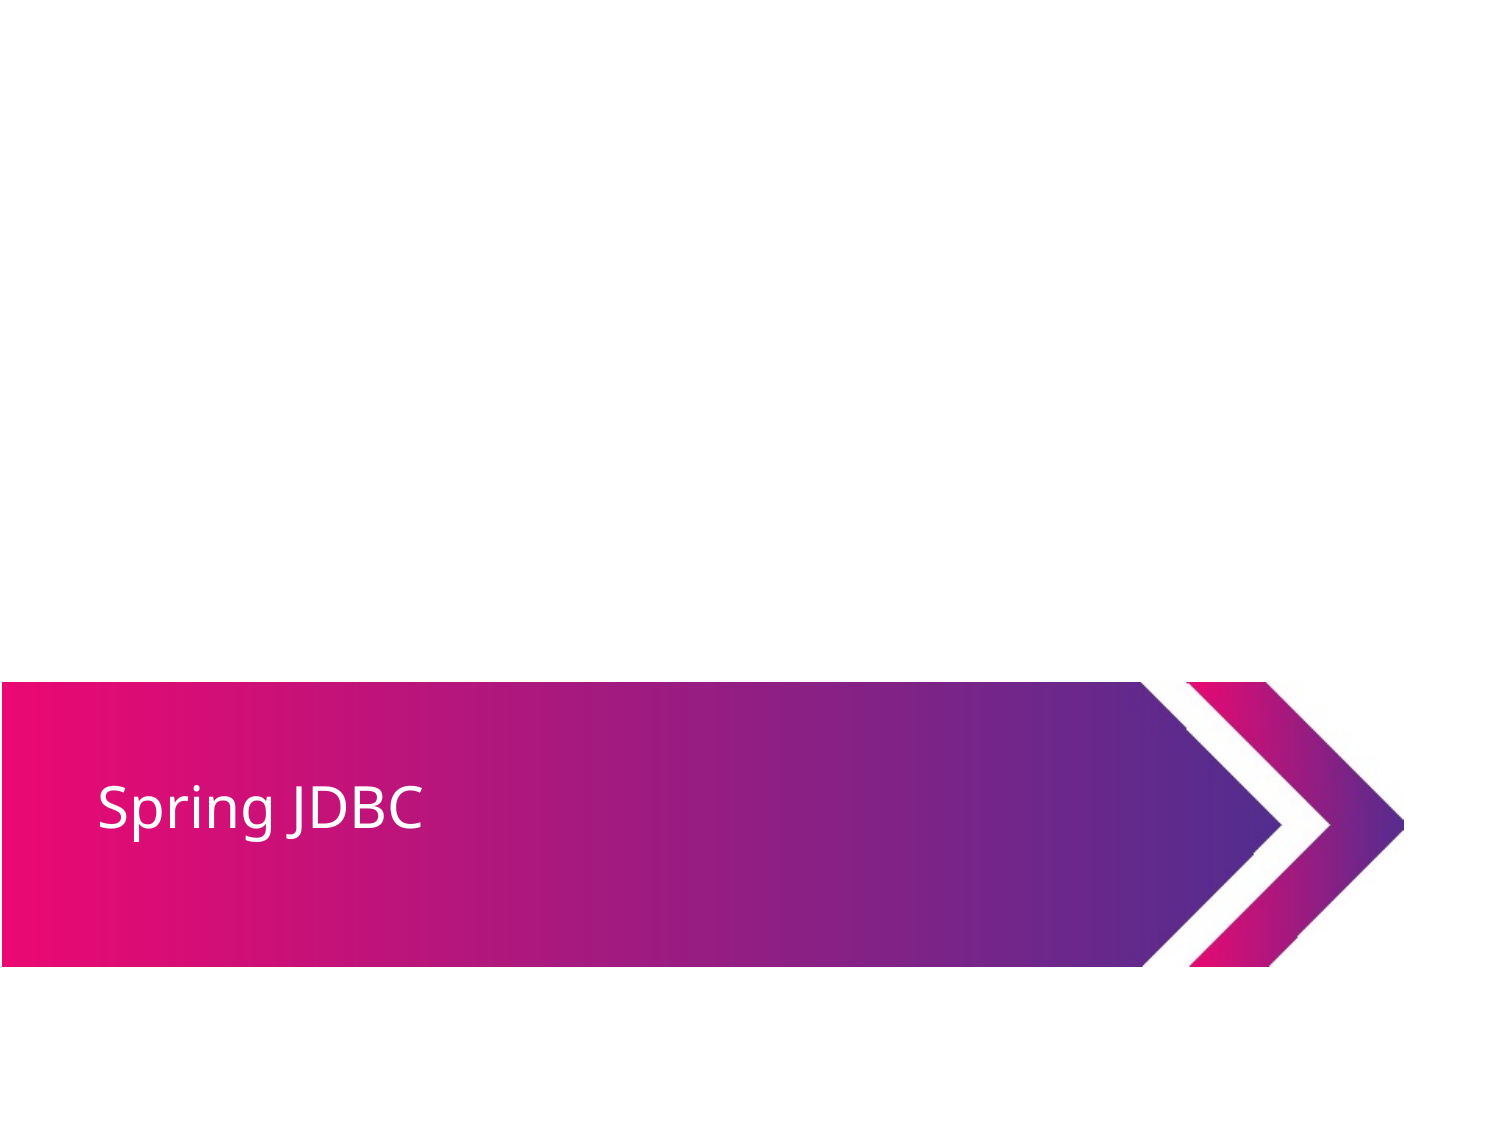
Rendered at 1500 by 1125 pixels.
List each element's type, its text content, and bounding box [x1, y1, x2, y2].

picture [2, 682, 1404, 967]
text_box Spring JDBC [82, 759, 1063, 842]
